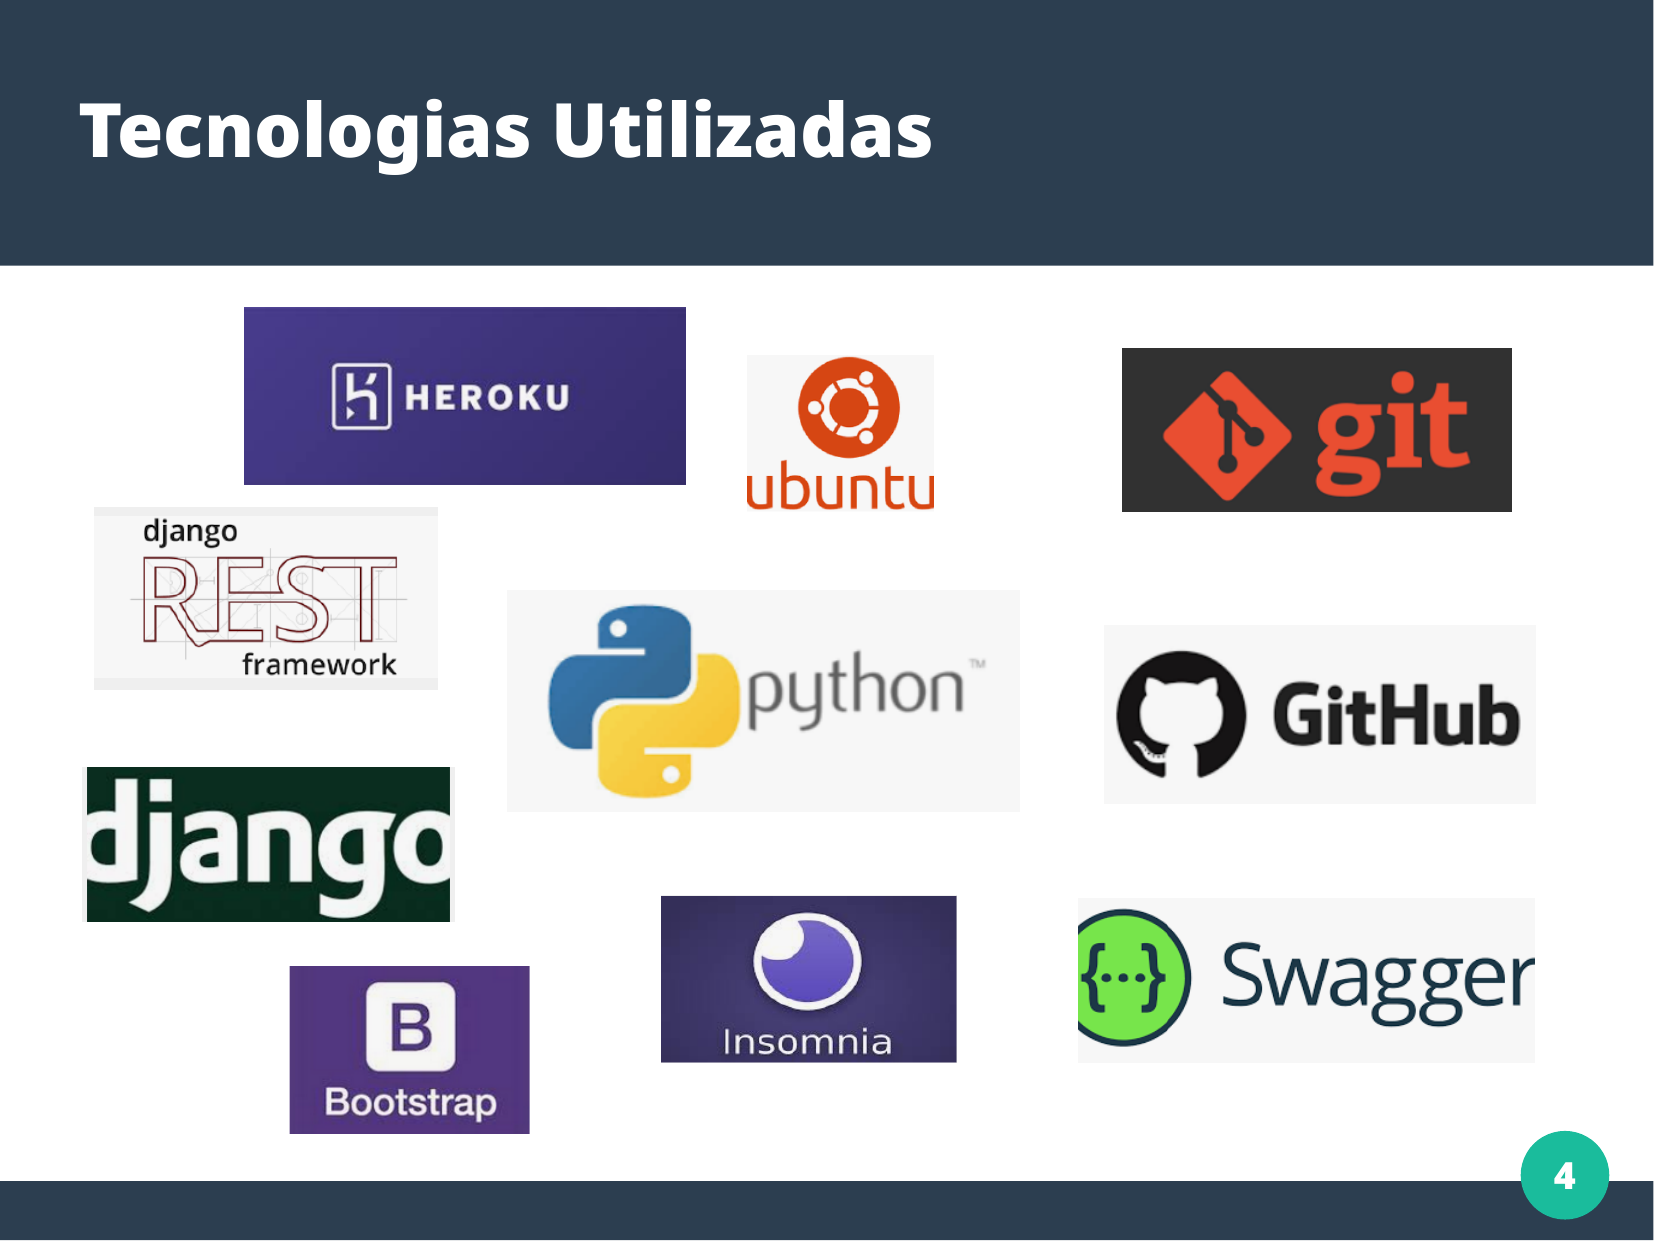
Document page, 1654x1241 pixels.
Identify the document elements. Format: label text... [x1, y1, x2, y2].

picture [1076, 898, 1536, 1063]
picture [82, 767, 455, 922]
picture [284, 966, 532, 1134]
picture [747, 354, 939, 512]
picture [244, 307, 686, 486]
picture [1122, 348, 1512, 512]
picture [1104, 625, 1536, 804]
picture [661, 895, 957, 1063]
title Tecnologias Utilizadas [59, 49, 1595, 207]
picture [94, 507, 438, 690]
picture [507, 590, 1020, 812]
